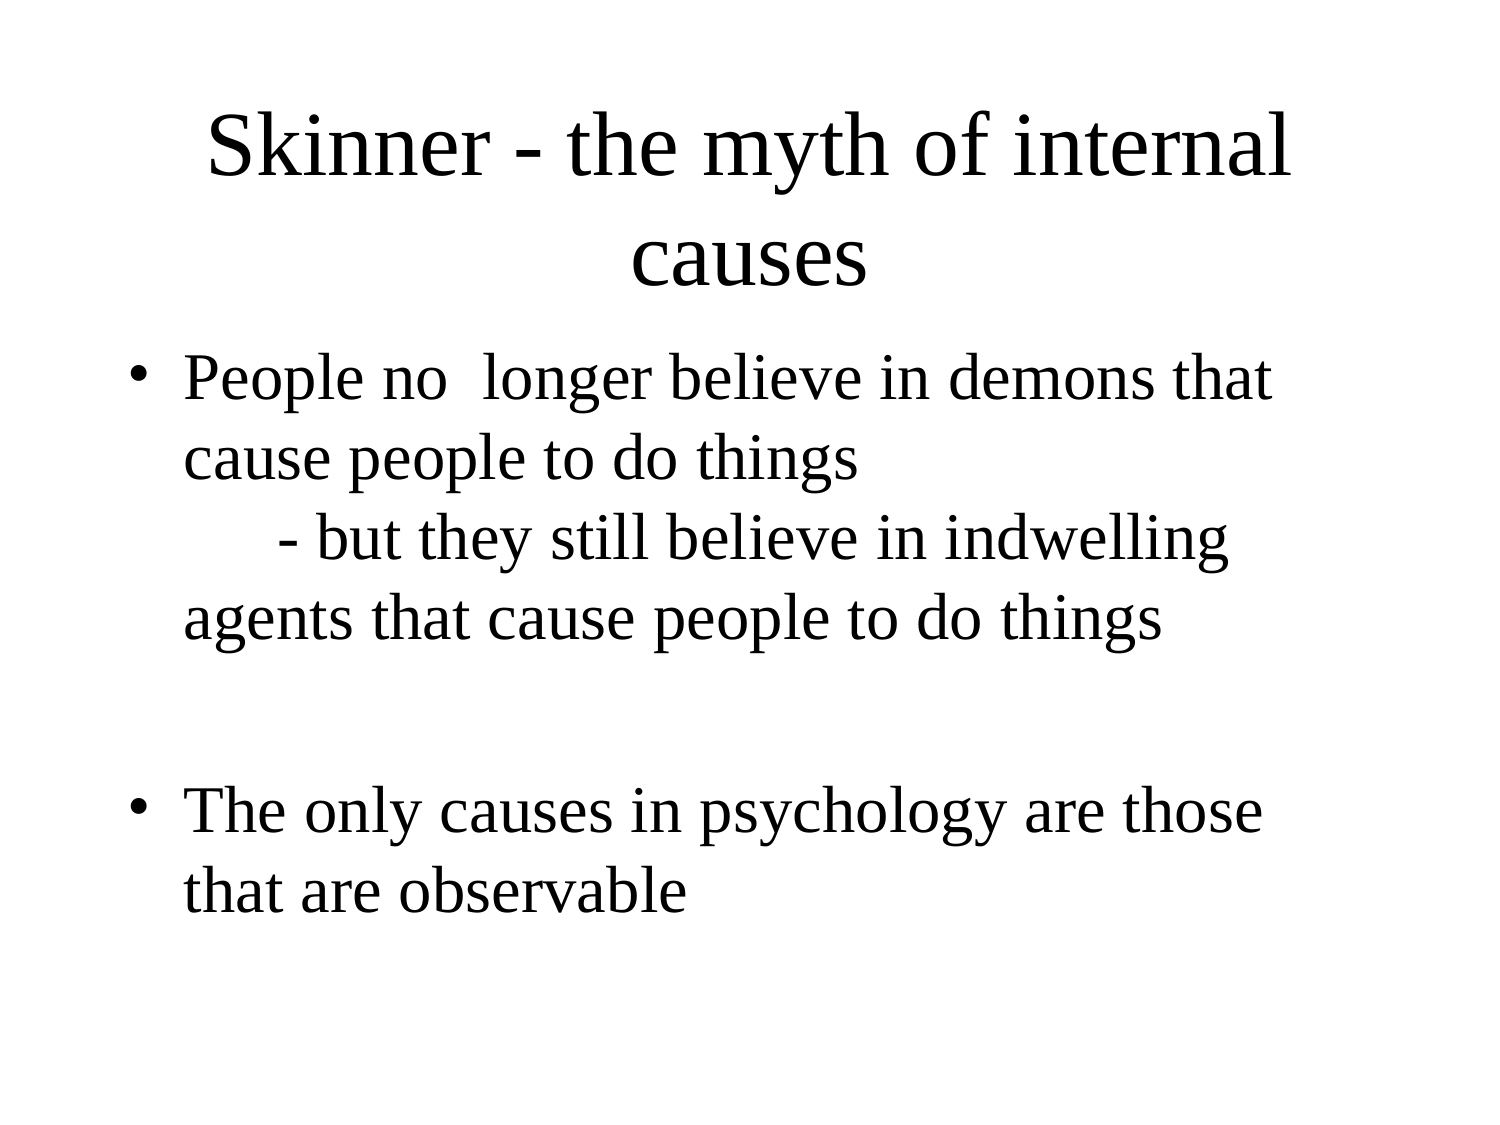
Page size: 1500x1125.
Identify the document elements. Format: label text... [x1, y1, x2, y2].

list People no longer believe in demons that cause people to do things - but they still believe in indwelling agents that cause people to do things The only causes in psychology are those that are observable [112, 324, 1388, 1000]
title Skinner - the myth of internal causes [112, 99, 1388, 288]
